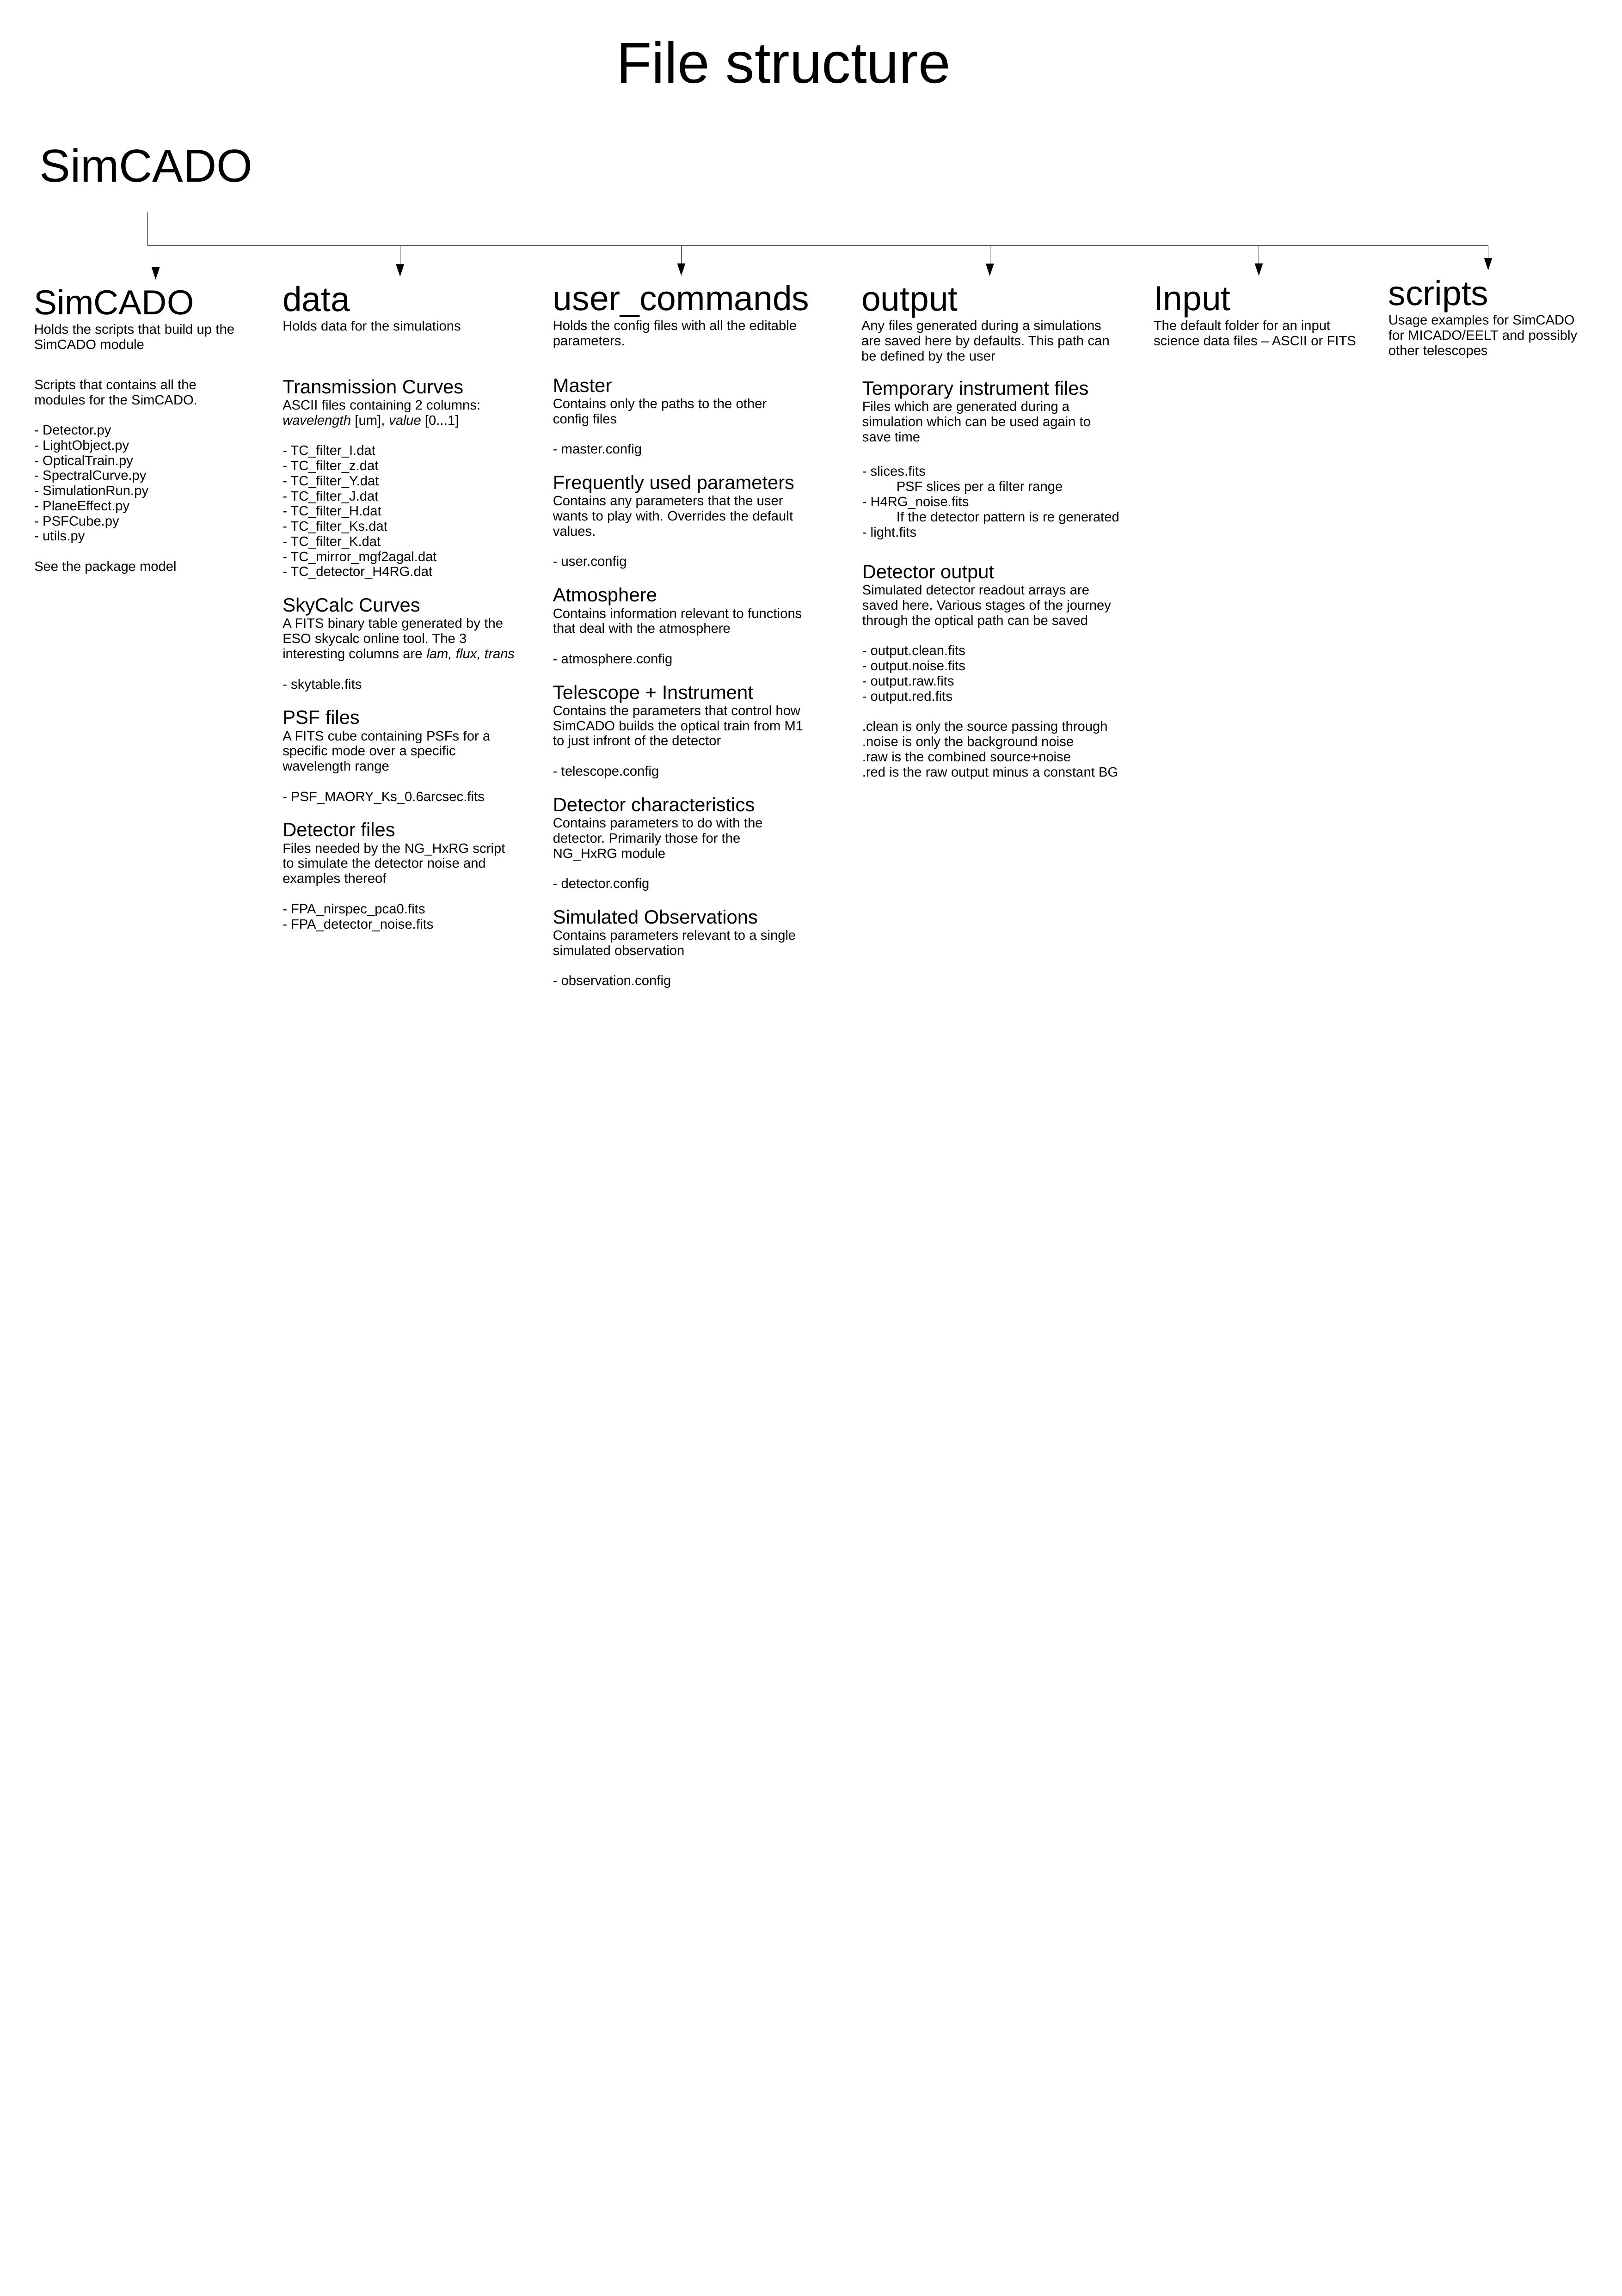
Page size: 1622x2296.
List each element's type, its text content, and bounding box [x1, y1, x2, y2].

text_box SimCADO Holds the scripts that build up the SimCADO module [27, 279, 284, 361]
text_box Master Contains only the paths to the other config files - master.config Frequently used parameters Contains any parameters that the user wants to play with. Overrides the default values. - user.config Atmosphere Contains information relevant to functions that deal with the atmosphere - atmosphere.config Telescope + Instrument Contains the parameters that control how SimCADO builds the optical train from M1 to just infront of the detector - telescope.config Detector characteristics Contains parameters to do with the detector. Primarily those for the NG_HxRG module - detector.config Simulated Observations Contains parameters relevant to a single simulated observation - observation.config [546, 371, 814, 992]
text_box SimCADO [32, 136, 262, 212]
text_box scripts Usage examples for SimCADO for MICADO/EELT and possibly other telescopes [1382, 270, 1595, 366]
text_box File structure [502, 27, 1065, 126]
text_box Transmission Curves ASCII files containing 2 columns: wavelength [um], value [0...1] - TC_filter_I.dat - TC_filter_z.dat - TC_filter_Y.dat - TC_filter_J.dat - TC_filter_H.dat - TC_filter_Ks.dat - TC_filter_K.dat - TC_mirror_mgf2agal.dat - TC_detector_H4RG.dat SkyCalc Curves A FITS binary table generated by the ESO skycalc online tool. The 3 interesting columns are lam, flux, trans - skytable.fits PSF files A FITS cube containing PSFs for a specific mode over a specific wavelength range - PSF_MAORY_Ks_0.6arcsec.fits Detector files Files needed by the NG_HxRG script to simulate the detector noise and examples thereof - FPA_nirspec_pca0.fits - FPA_detector_noise.fits [276, 373, 527, 965]
text_box output Any files generated during a simulations are saved here by defaults. This path can be defined by the user [854, 276, 1125, 372]
text_box Scripts that contains all the modules for the SimCADO. - Detector.py - LightObject.py - OpticalTrain.py - SpectralCurve.py - SimulationRun.py - PlaneEffect.py - PSFCube.py - utils.py See the package model [27, 373, 235, 578]
text_box data Holds data for the simulations [276, 276, 524, 344]
text_box Input The default folder for an input science data files – ASCII or FITS [1147, 276, 1371, 367]
text_box Temporary instrument files Files which are generated during a simulation which can be used again to save time - slices.fits PSF slices per a filter range - H4RG_noise.fits If the detector pattern is re generated - light.fits Detector output Simulated detector readout arrays are saved here. Various stages of the journey through the optical path can be saved - output.clean.fits - output.noise.fits - output.raw.fits - output.red.fits .clean is only the source passing through .noise is only the background noise .raw is the combined source+noise .red is the raw output minus a constant BG [855, 374, 1128, 783]
text_box user_commands Holds the config files with all the editable parameters. [546, 276, 817, 352]
